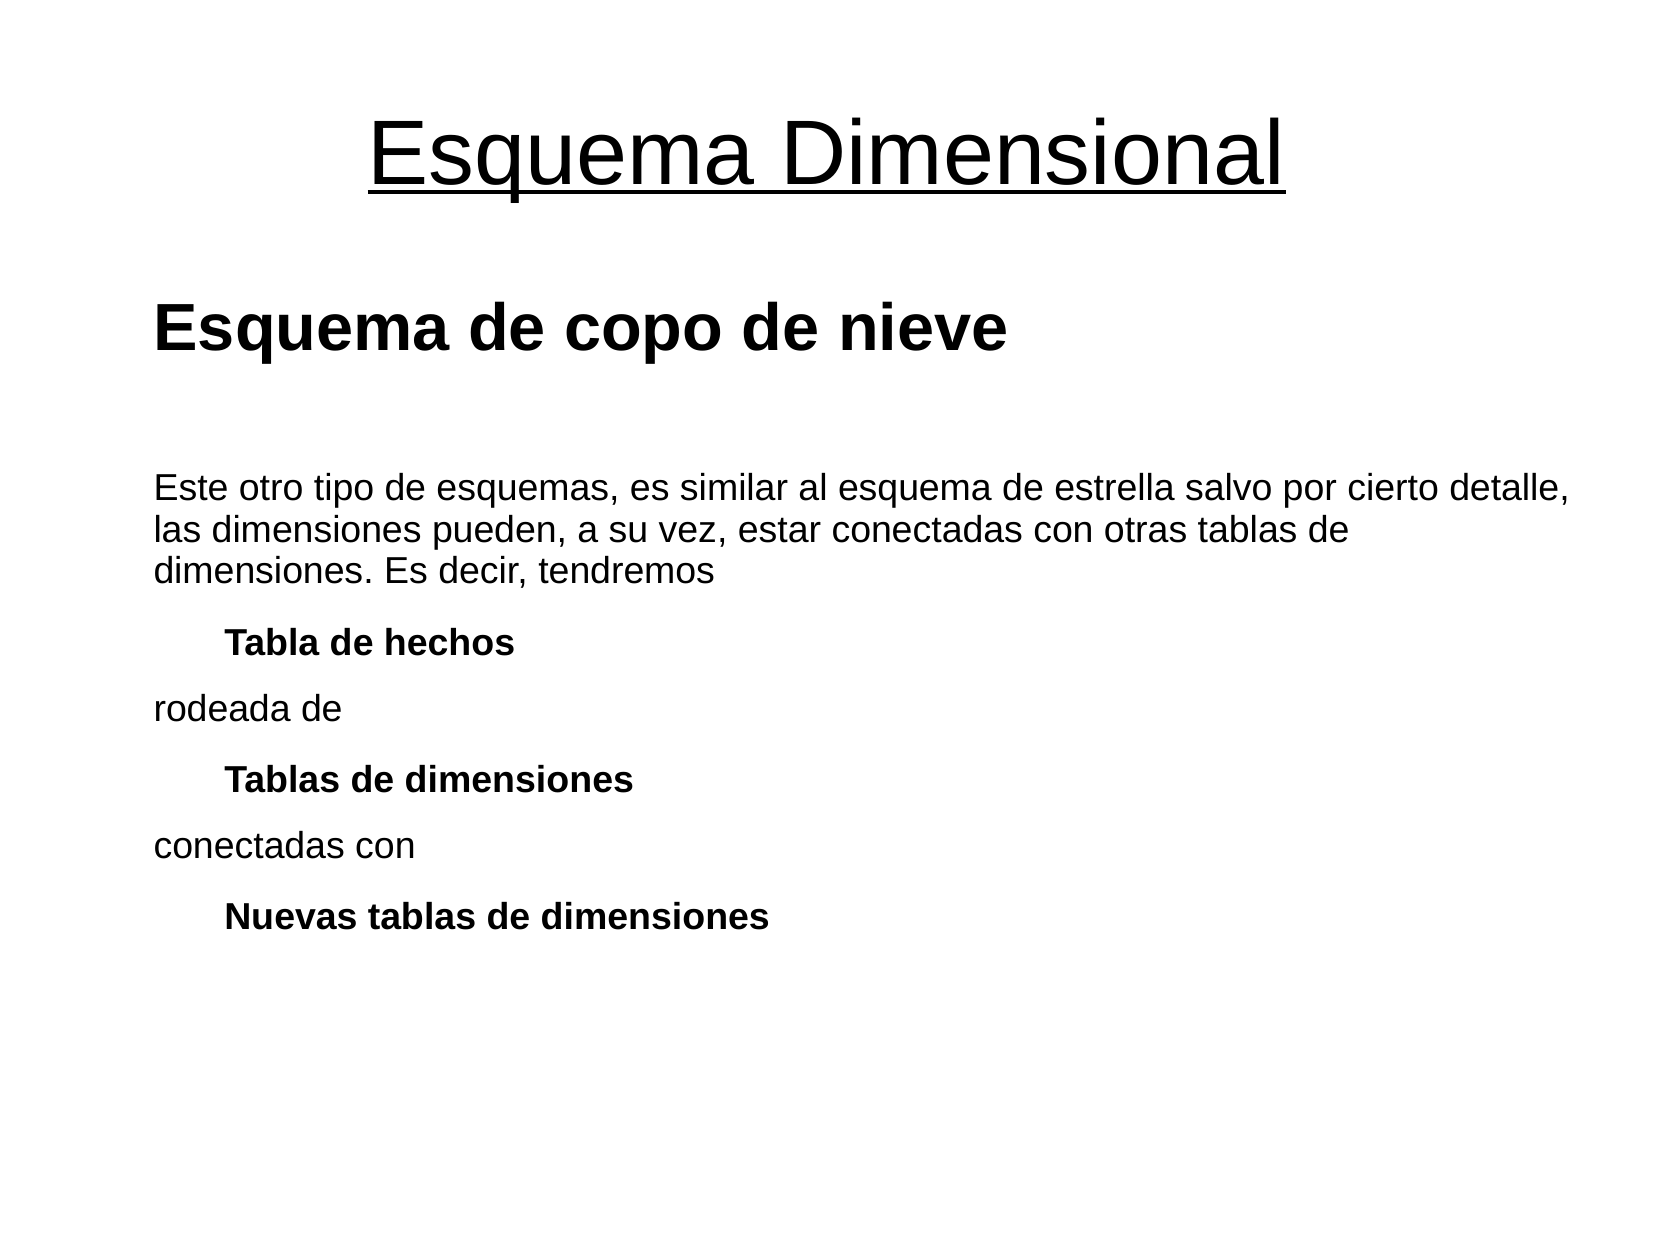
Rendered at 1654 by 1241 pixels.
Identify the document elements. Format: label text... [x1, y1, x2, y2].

title Esquema Dimensional [82, 49, 1571, 257]
list Esquema de copo de nieve Este otro tipo de esquemas, es similar al esquema de estrella salvo por cierto detalle, las dimensiones pueden, a su vez, estar conectadas con otras tablas de dimensiones. Es decir, tendremos Tabla de hechos rodeada de Tablas de dimensiones conectadas con Nuevas tablas de dimensiones [82, 290, 1571, 1010]
